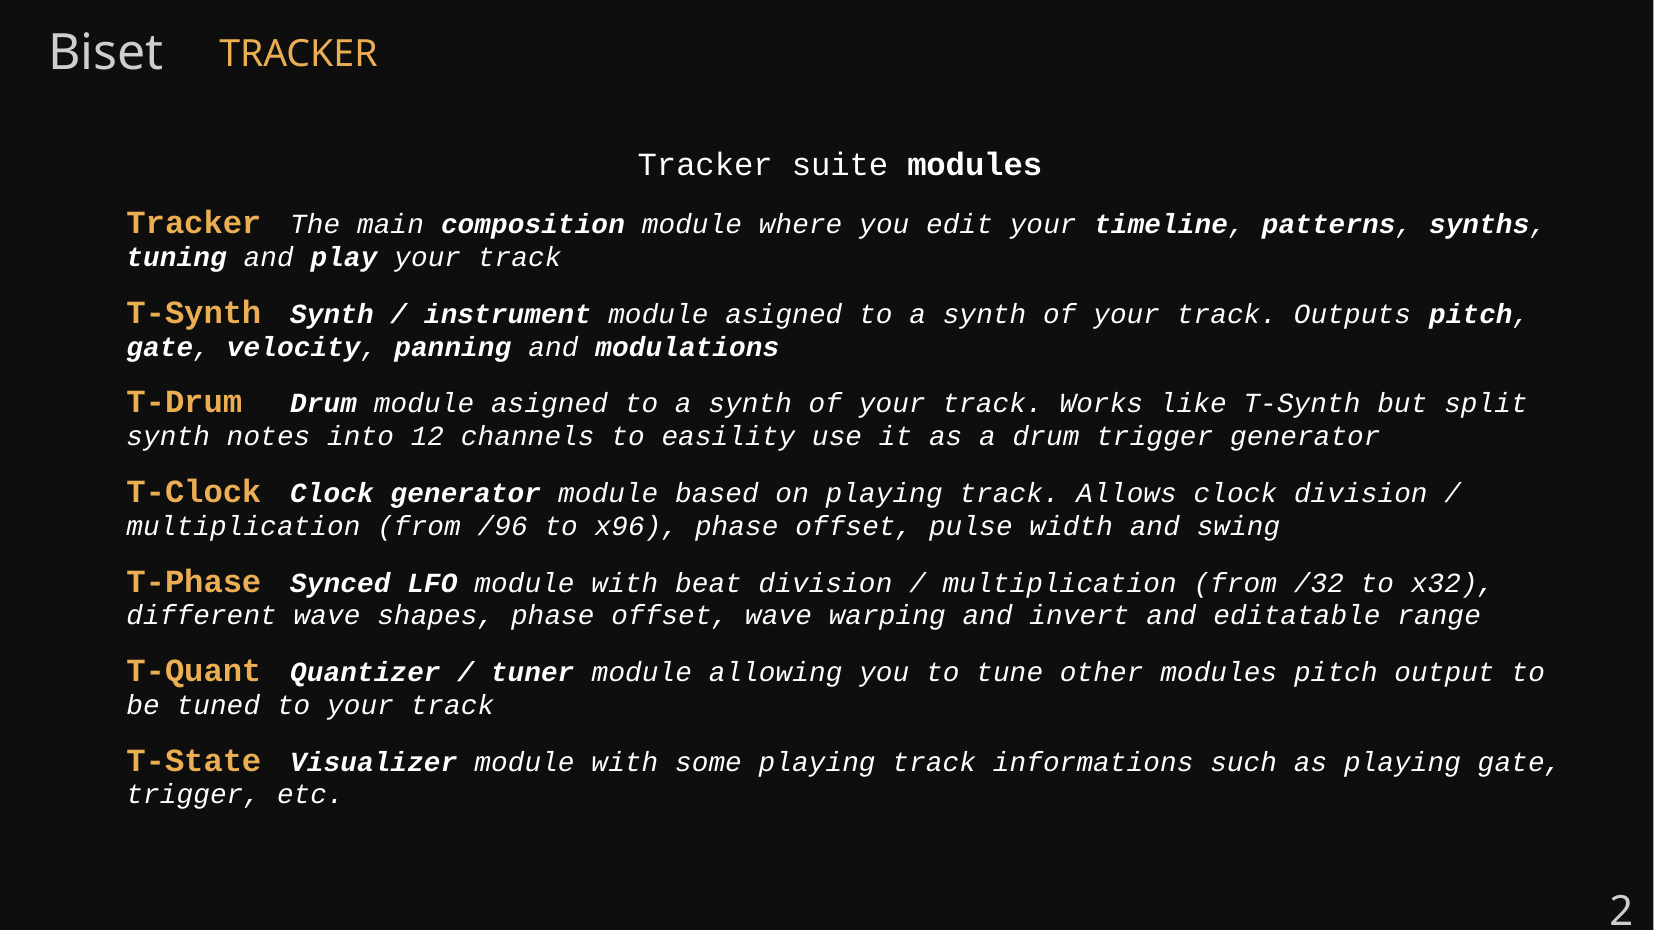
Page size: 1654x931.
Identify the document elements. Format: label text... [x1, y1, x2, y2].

list Tracker suite modules Tracker The main composition module where you edit your timeline, patterns, synths, tuning and play your track T-Synth Synth / instrument module asigned to a synth of your track. Outputs pitch, gate, velocity, panning and modulations T-Drum Drum module asigned to a synth of your track. Works like T-Synth but split synth notes into 12 channels to easility use it as a drum trigger generator T-Clock Clock generator module based on playing track. Allows clock division / multiplication (from /96 to x96), phase offset, pulse width and swing T-Phase Synced LFO module with beat division / multiplication (from /32 to x32), different wave shapes, phase offset, wave warping and invert and editatable range T-Quant Quantizer / tuner module allowing you to tune other modules pitch output to be tuned to your track T-State Visualizer module with some playing track informations such as playing gate, trigger, etc. [82, 148, 1571, 829]
title Biset [5, 23, 207, 77]
text_box TRACKER [204, 19, 393, 80]
text_box 2 [1594, 873, 1654, 931]
